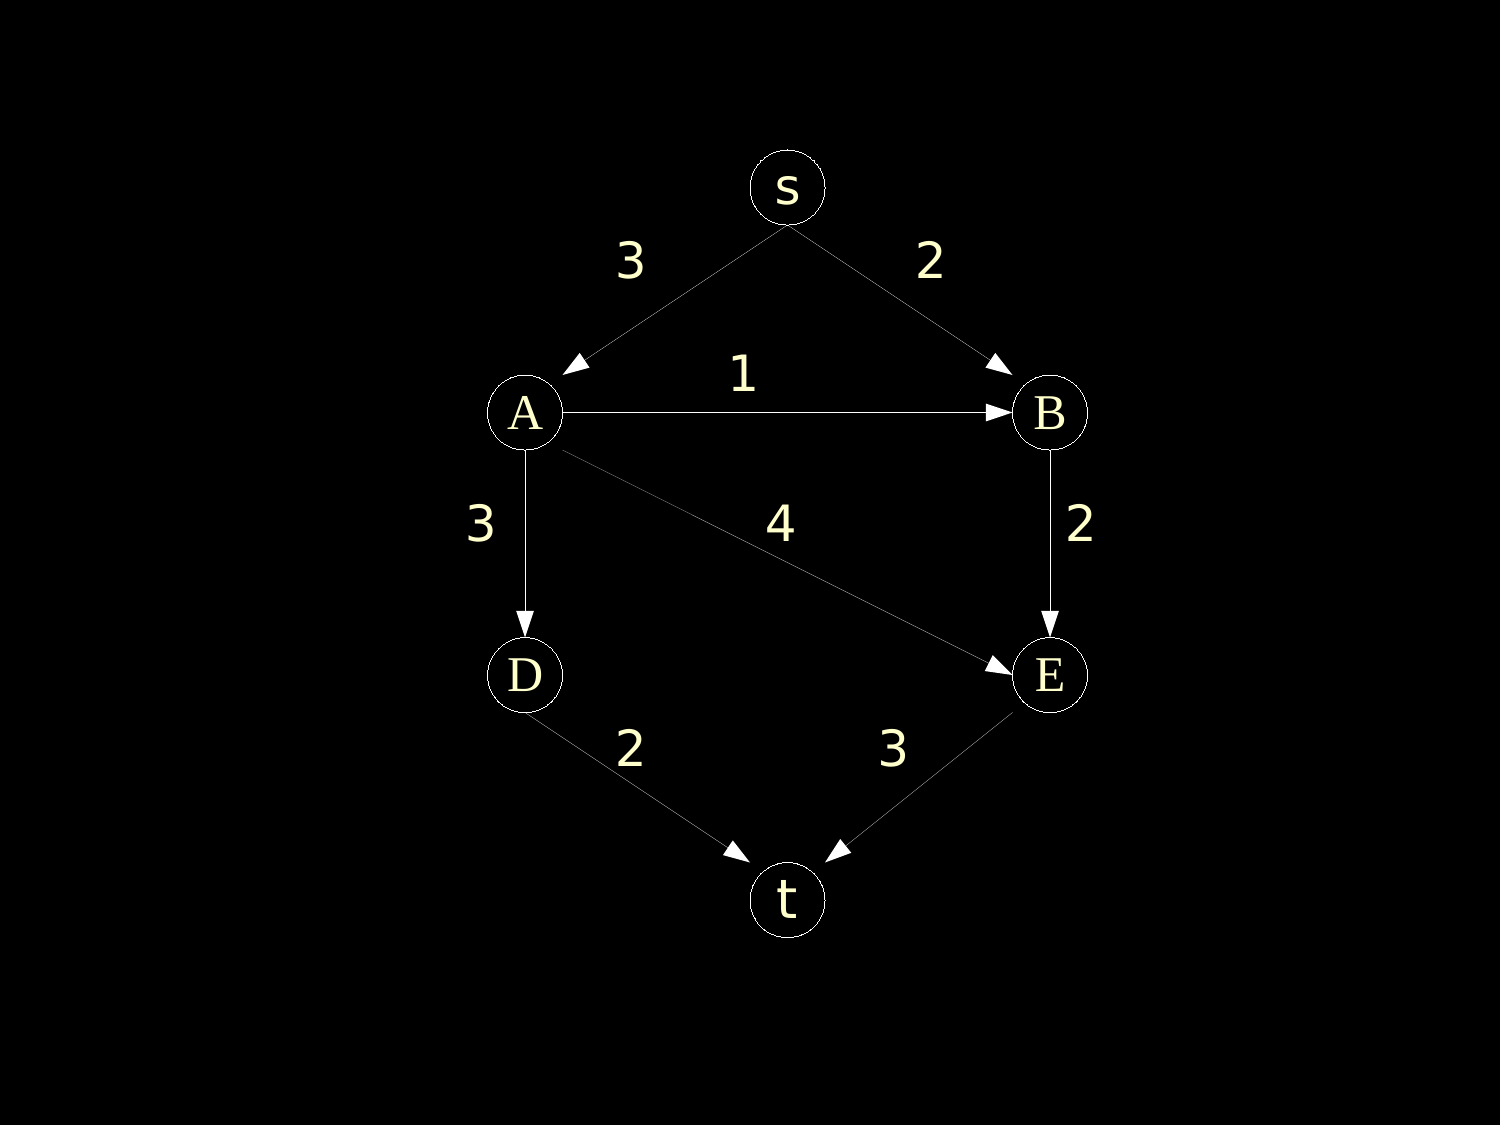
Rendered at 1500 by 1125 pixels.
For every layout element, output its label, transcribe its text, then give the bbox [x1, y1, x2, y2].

text_box E [1012, 637, 1088, 713]
text_box 4 [750, 487, 826, 563]
text_box 3 [600, 224, 676, 300]
text_box A [487, 375, 563, 451]
text_box 1 [712, 337, 788, 413]
text_box 3 [862, 712, 938, 788]
text_box 2 [1050, 487, 1126, 563]
text_box t [750, 862, 826, 938]
text_box 3 [450, 487, 526, 563]
text_box 2 [600, 712, 676, 788]
text_box 2 [900, 224, 976, 300]
text_box B [1012, 375, 1088, 451]
text_box D [487, 637, 563, 713]
text_box s [750, 149, 826, 225]
